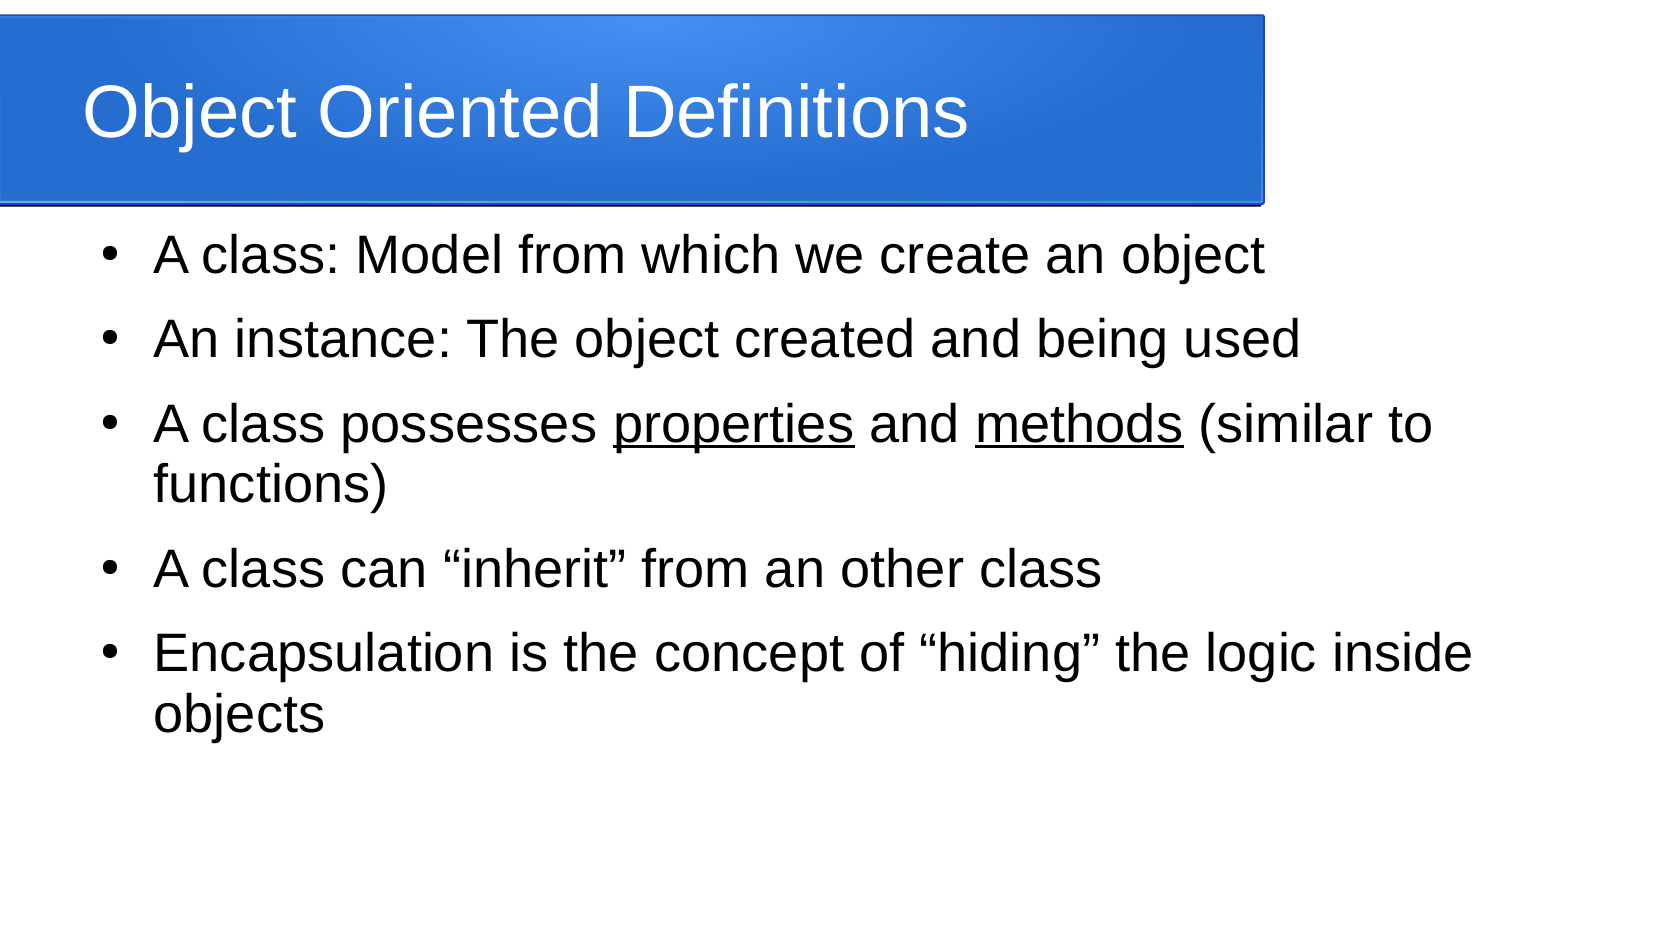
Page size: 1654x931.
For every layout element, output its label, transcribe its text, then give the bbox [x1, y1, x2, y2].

title Object Oriented Definitions [82, 35, 1235, 189]
list A class: Model from which we create an object An instance: The object created and being used A class possesses properties and methods (similar to functions) A class can “inherit” from an other class Encapsulation is the concept of “hiding” the logic inside objects [82, 224, 1571, 764]
